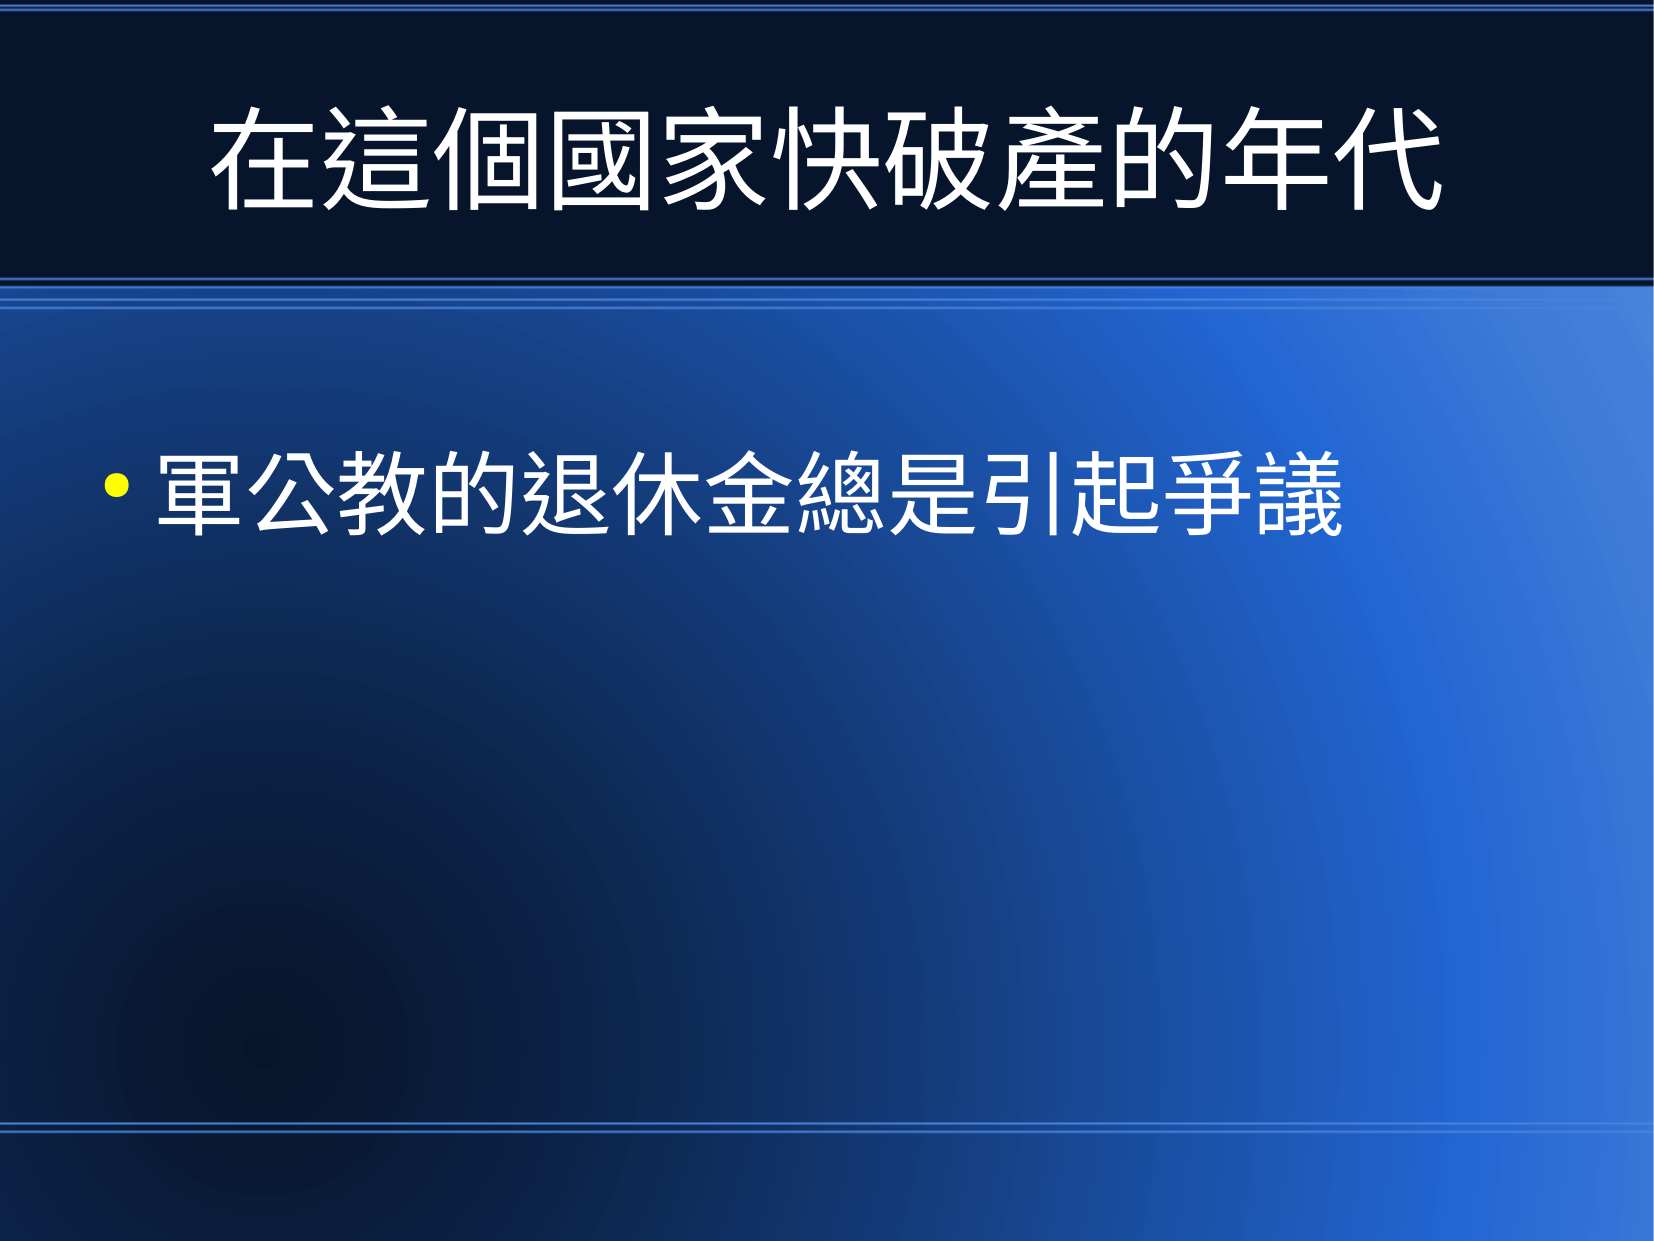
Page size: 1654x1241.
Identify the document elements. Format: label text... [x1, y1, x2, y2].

picture [0, 0, 1654, 1241]
title 在這個國家快破產的年代 [82, 49, 1571, 257]
list 軍公教的退休金總是引起爭議 [82, 355, 1571, 1241]
